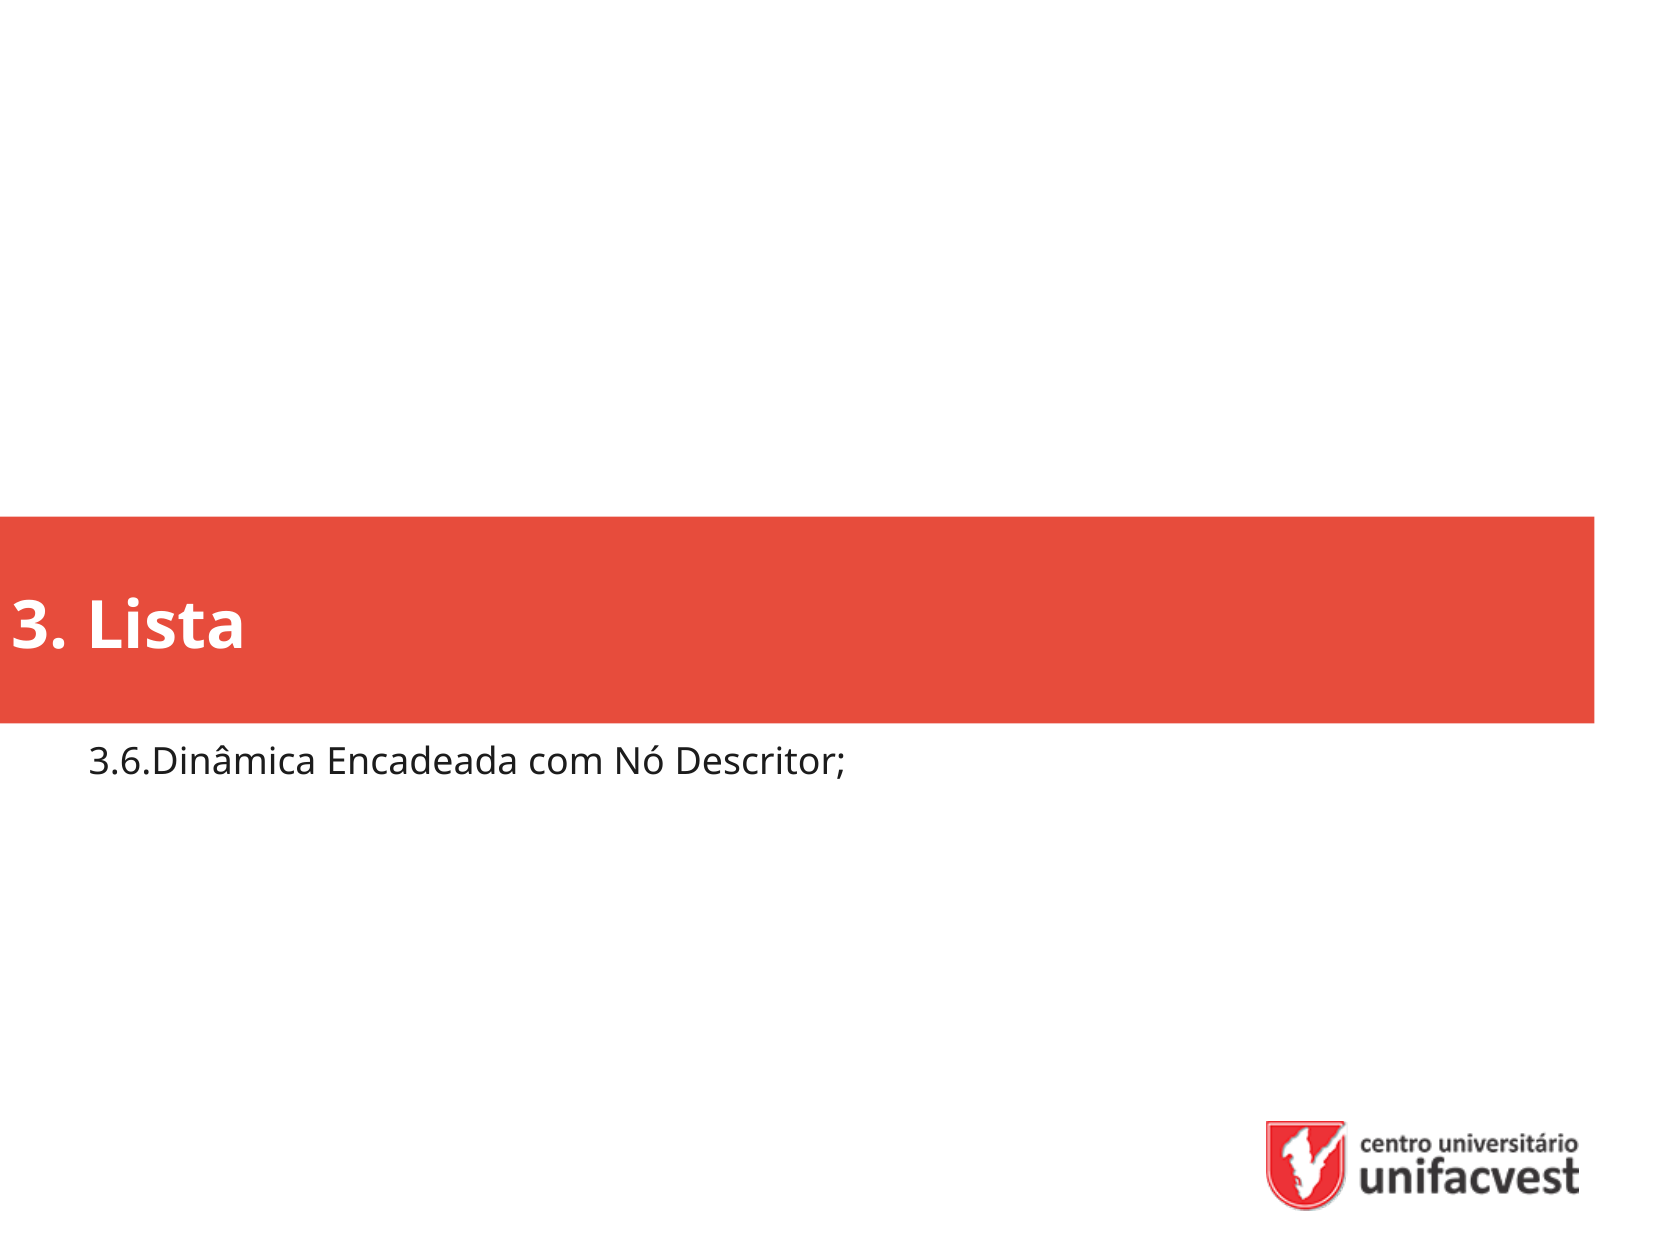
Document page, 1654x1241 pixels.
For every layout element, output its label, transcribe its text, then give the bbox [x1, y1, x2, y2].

title 3. Lista [11, 513, 1607, 663]
text_box [1238, 1120, 1654, 1212]
subtitle 3.6.Dinâmica Encadeada com Nó Descritor; [88, 735, 1595, 1097]
picture [1266, 1121, 1579, 1211]
